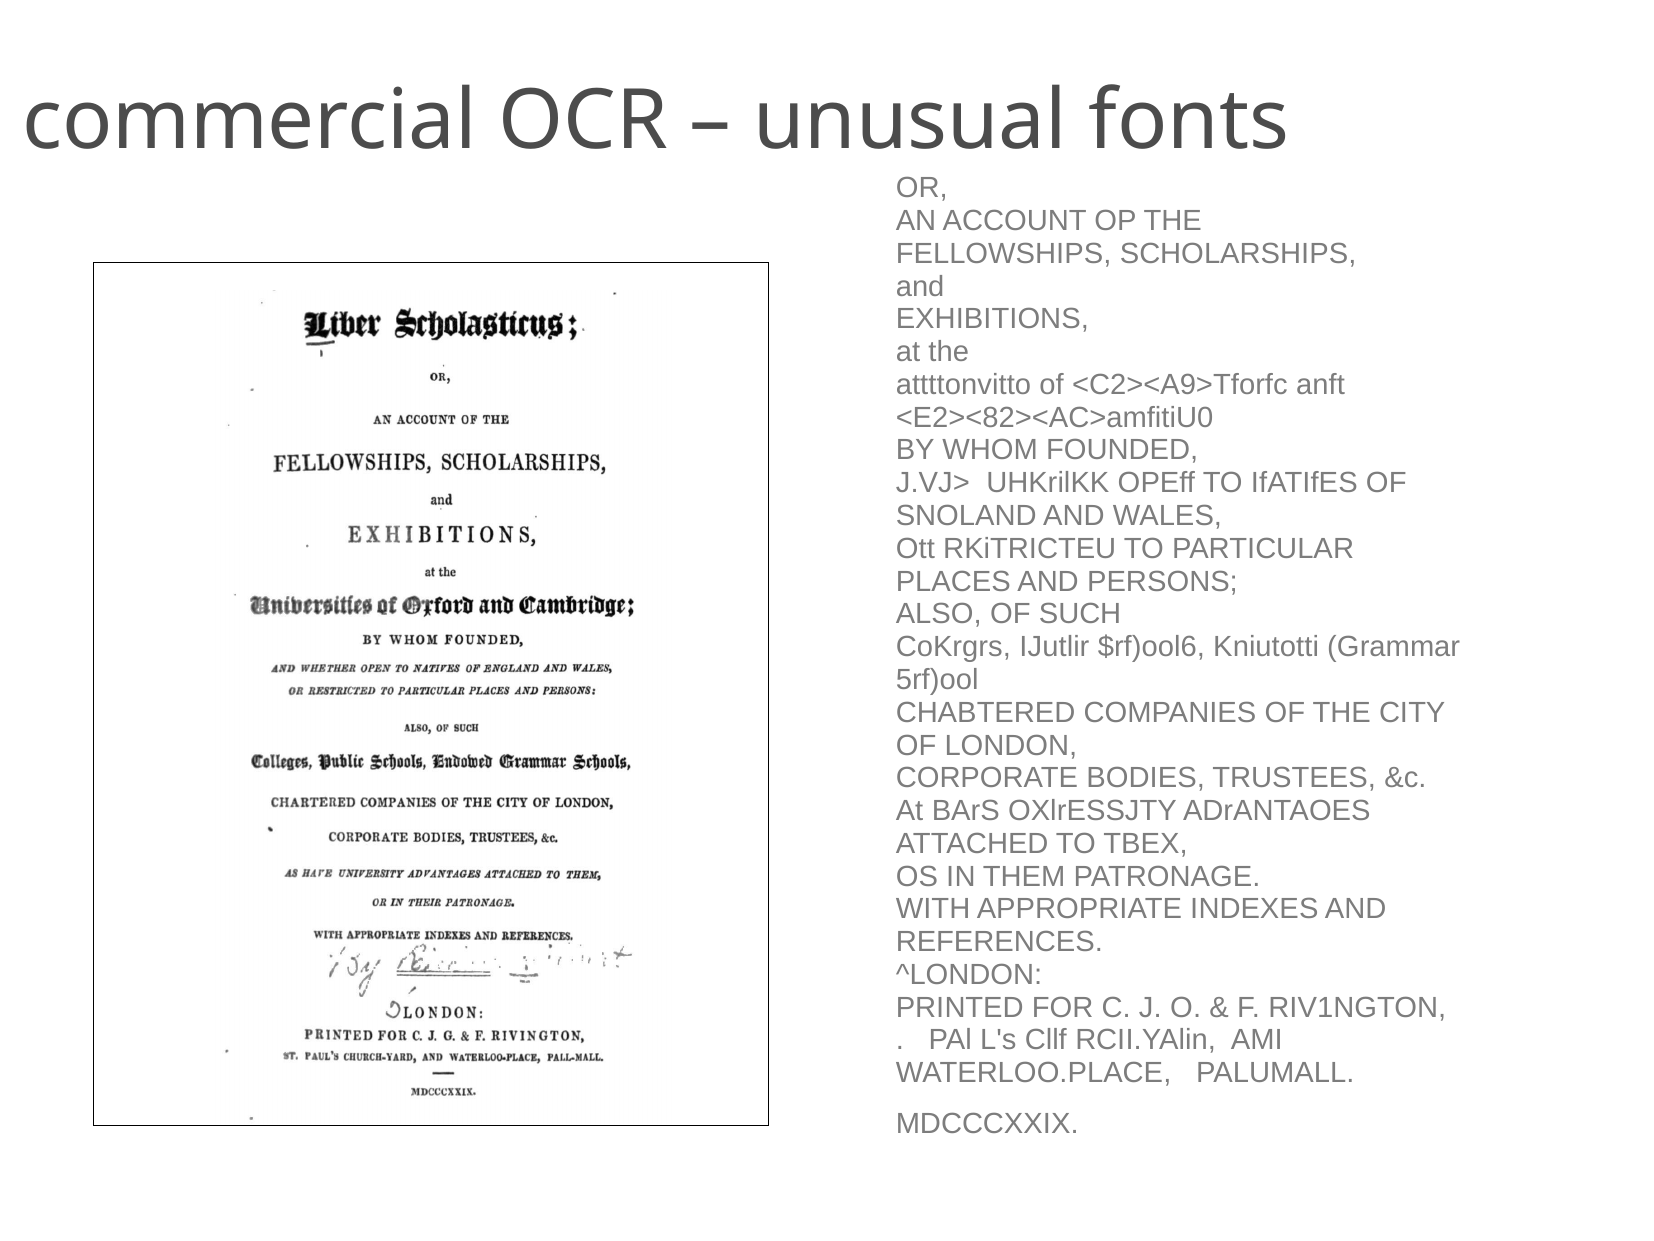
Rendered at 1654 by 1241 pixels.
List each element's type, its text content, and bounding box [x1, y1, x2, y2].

title commercial OCR – unusual fonts [22, 19, 1654, 213]
text_box OR, AN ACCOUNT OP THE FELLOWSHIPS, SCHOLARSHIPS, and EXHIBITIONS, at the attttonvitto of <C2><A9>Tforfc anft <E2><82><AC>amfitiU0 BY WHOM FOUNDED, J.VJ> UHKrilKK OPEff TO IfATIfES OF SNOLAND AND WALES, Ott RKiTRICTEU TO PARTICULAR PLACES AND PERSONS; ALSO, OF SUCH CoKrgrs, IJutlir $rf)ool6, Kniutotti (Grammar 5rf)ool CHABTERED COMPANIES OF THE CITY OF LONDON, CORPORATE BODIES, TRUSTEES, &c. At BArS OXlrESSJTY ADrANTAOES ATTACHED TO TBEX, OS IN THEM PATRONAGE. WITH APPROPRIATE INDEXES AND REFERENCES. ^LONDON: PRINTED FOR C. J. O. & F. RIV1NGTON, . PAl L's Cllf RCII.YAlin, AMI WATERLOO.PLACE, PALUMALL. MDCCCXXIX. [881, 163, 1477, 1148]
picture [211, 290, 676, 1125]
